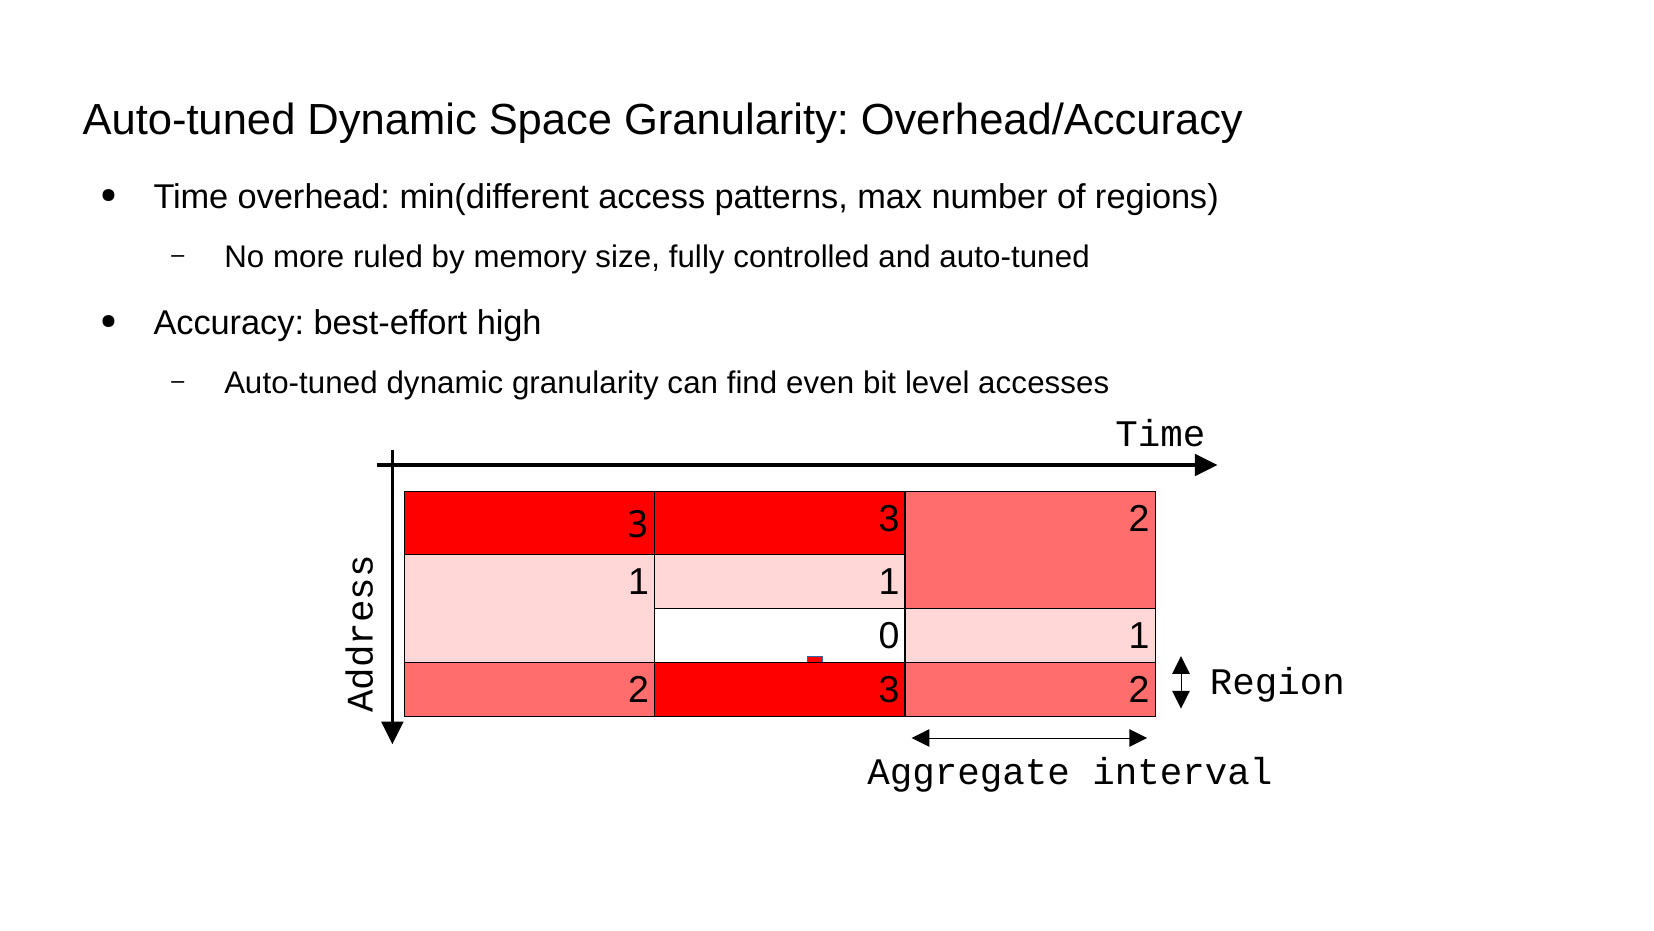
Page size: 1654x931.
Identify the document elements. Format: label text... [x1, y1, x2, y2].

table_cell 1 [655, 555, 904, 608]
table_cell 1 [906, 609, 1155, 662]
table_cell 2 [906, 663, 1155, 716]
text_box Region [1195, 656, 1360, 714]
table_cell 3 [655, 663, 904, 716]
text_box Time [1100, 408, 1221, 466]
table_cell 2 [405, 663, 654, 716]
text_box Address [333, 525, 434, 728]
table_cell 0 [655, 609, 904, 662]
table_header 3 [405, 492, 654, 554]
table_header 3 [655, 492, 904, 554]
text_box Aggregate interval [852, 746, 1288, 804]
title Auto-tuned Dynamic Space Granularity: Overhead/Accuracy [82, 81, 1571, 157]
list Time overhead: min(different access patterns, max number of regions) No more ruled by memory size, fully controlled and auto-tuned Accuracy: best-effort high Auto-tuned dynamic granularity can find even bit level accesses [82, 177, 1571, 833]
table_header 2 [906, 492, 1155, 608]
table_cell 1 [405, 555, 654, 662]
